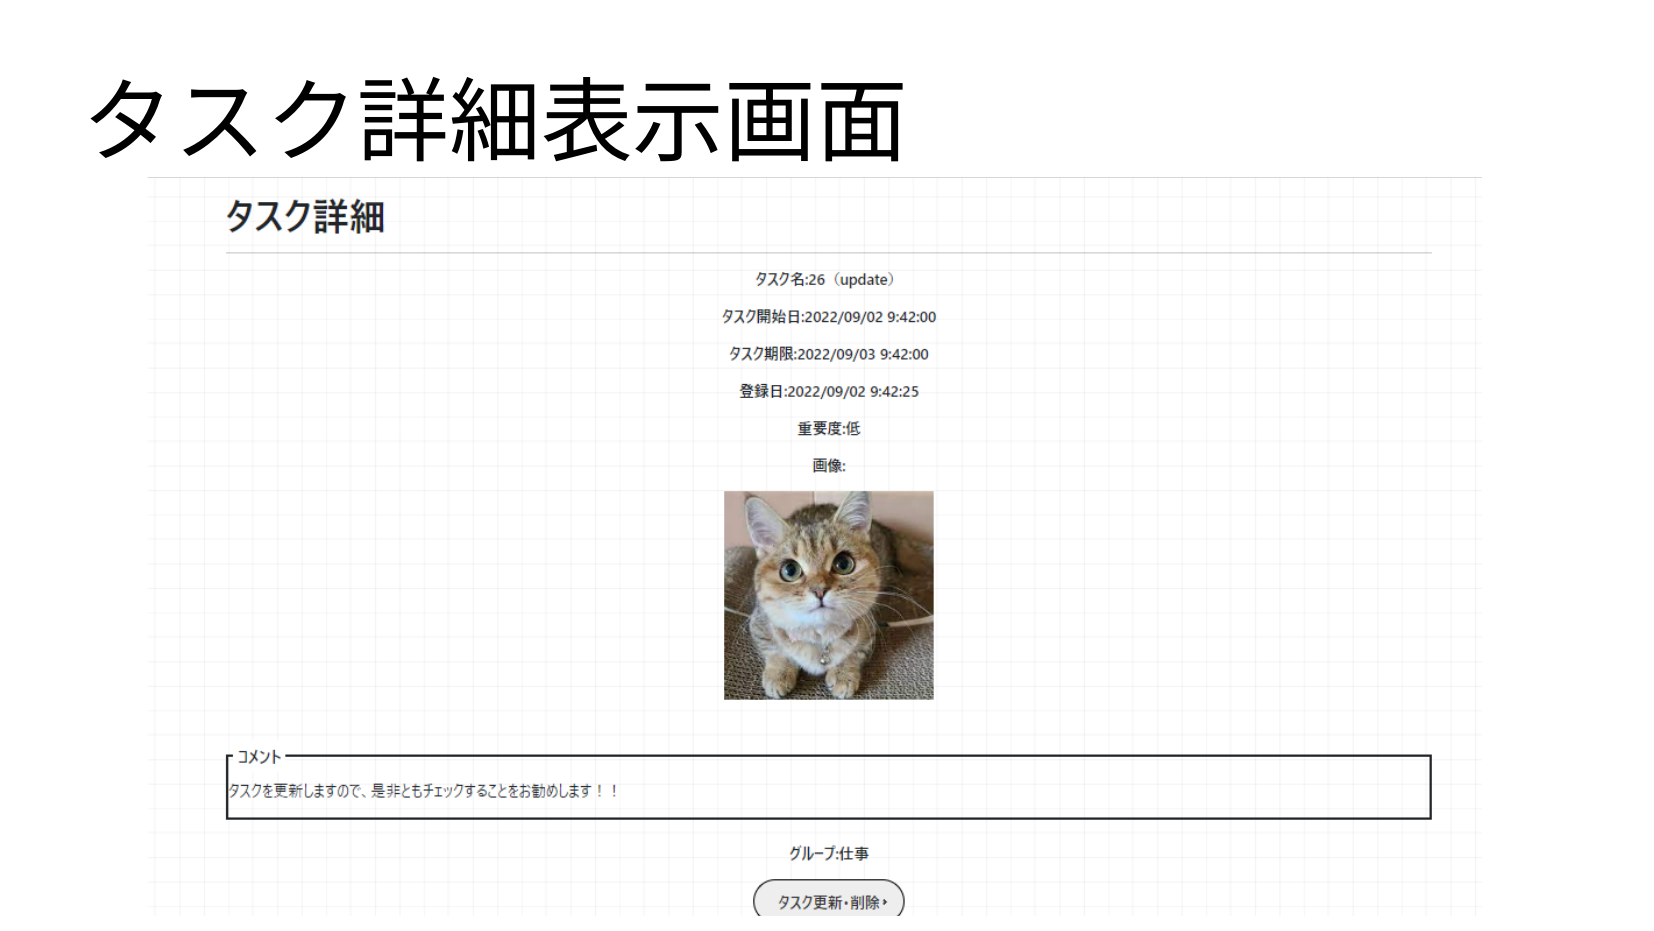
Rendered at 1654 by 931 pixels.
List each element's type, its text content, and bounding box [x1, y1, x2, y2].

picture [147, 177, 1482, 916]
title タスク詳細表示画面 [82, 37, 1571, 193]
